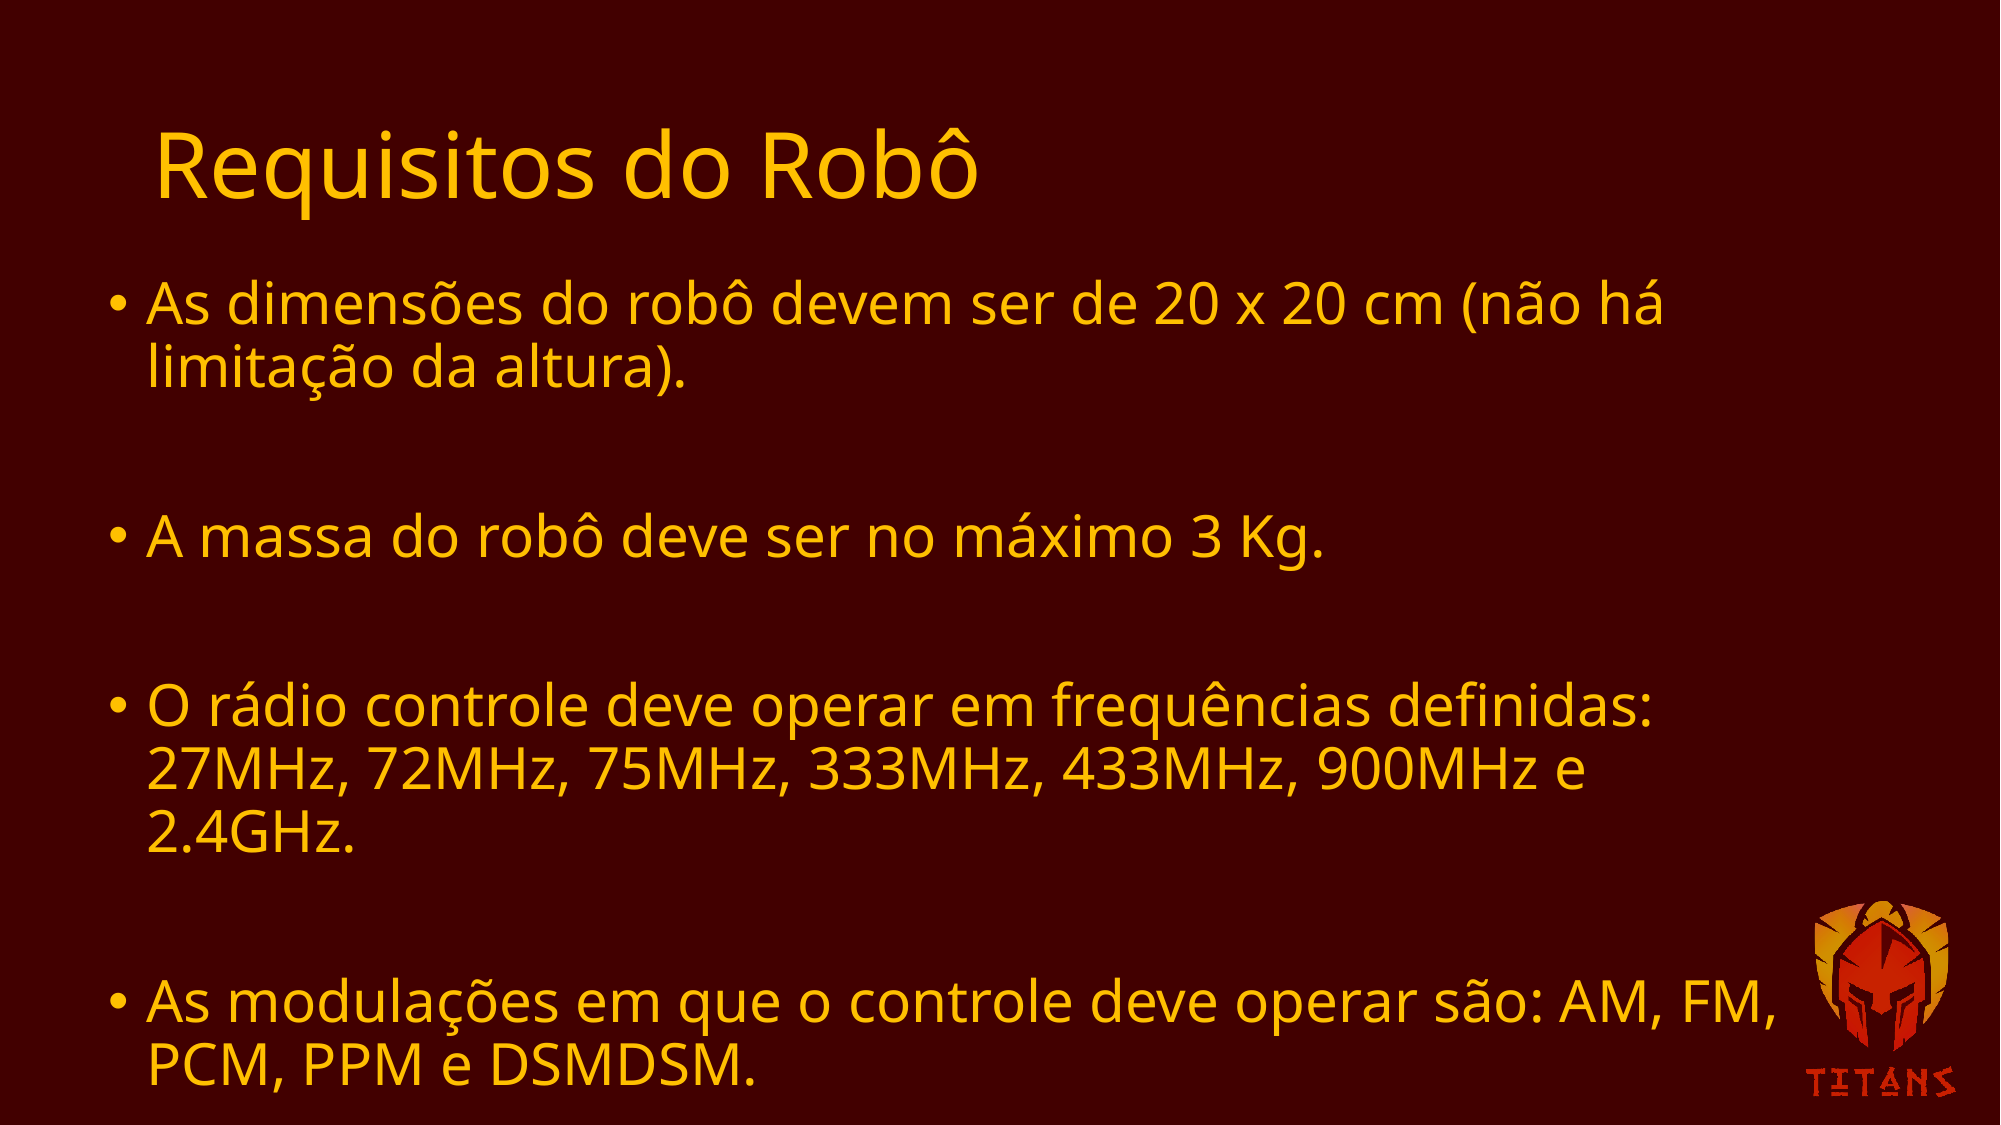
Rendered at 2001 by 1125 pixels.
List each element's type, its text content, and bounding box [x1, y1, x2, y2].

list As dimensões do robô devem ser de 20 x 20 cm (não há limitação da altura). A massa do robô deve ser no máximo 3 Kg. O rádio controle deve operar em frequências definidas: 27MHz, 72MHz, 75MHz, 333MHz, 433MHz, 900MHz e 2.4GHz. As modulações em que o controle deve operar são: AM, FM, PCM, PPM e DSMDSM. [93, 266, 1819, 981]
picture [1749, 888, 2000, 1125]
title Requisitos do Robô [137, 59, 1863, 278]
